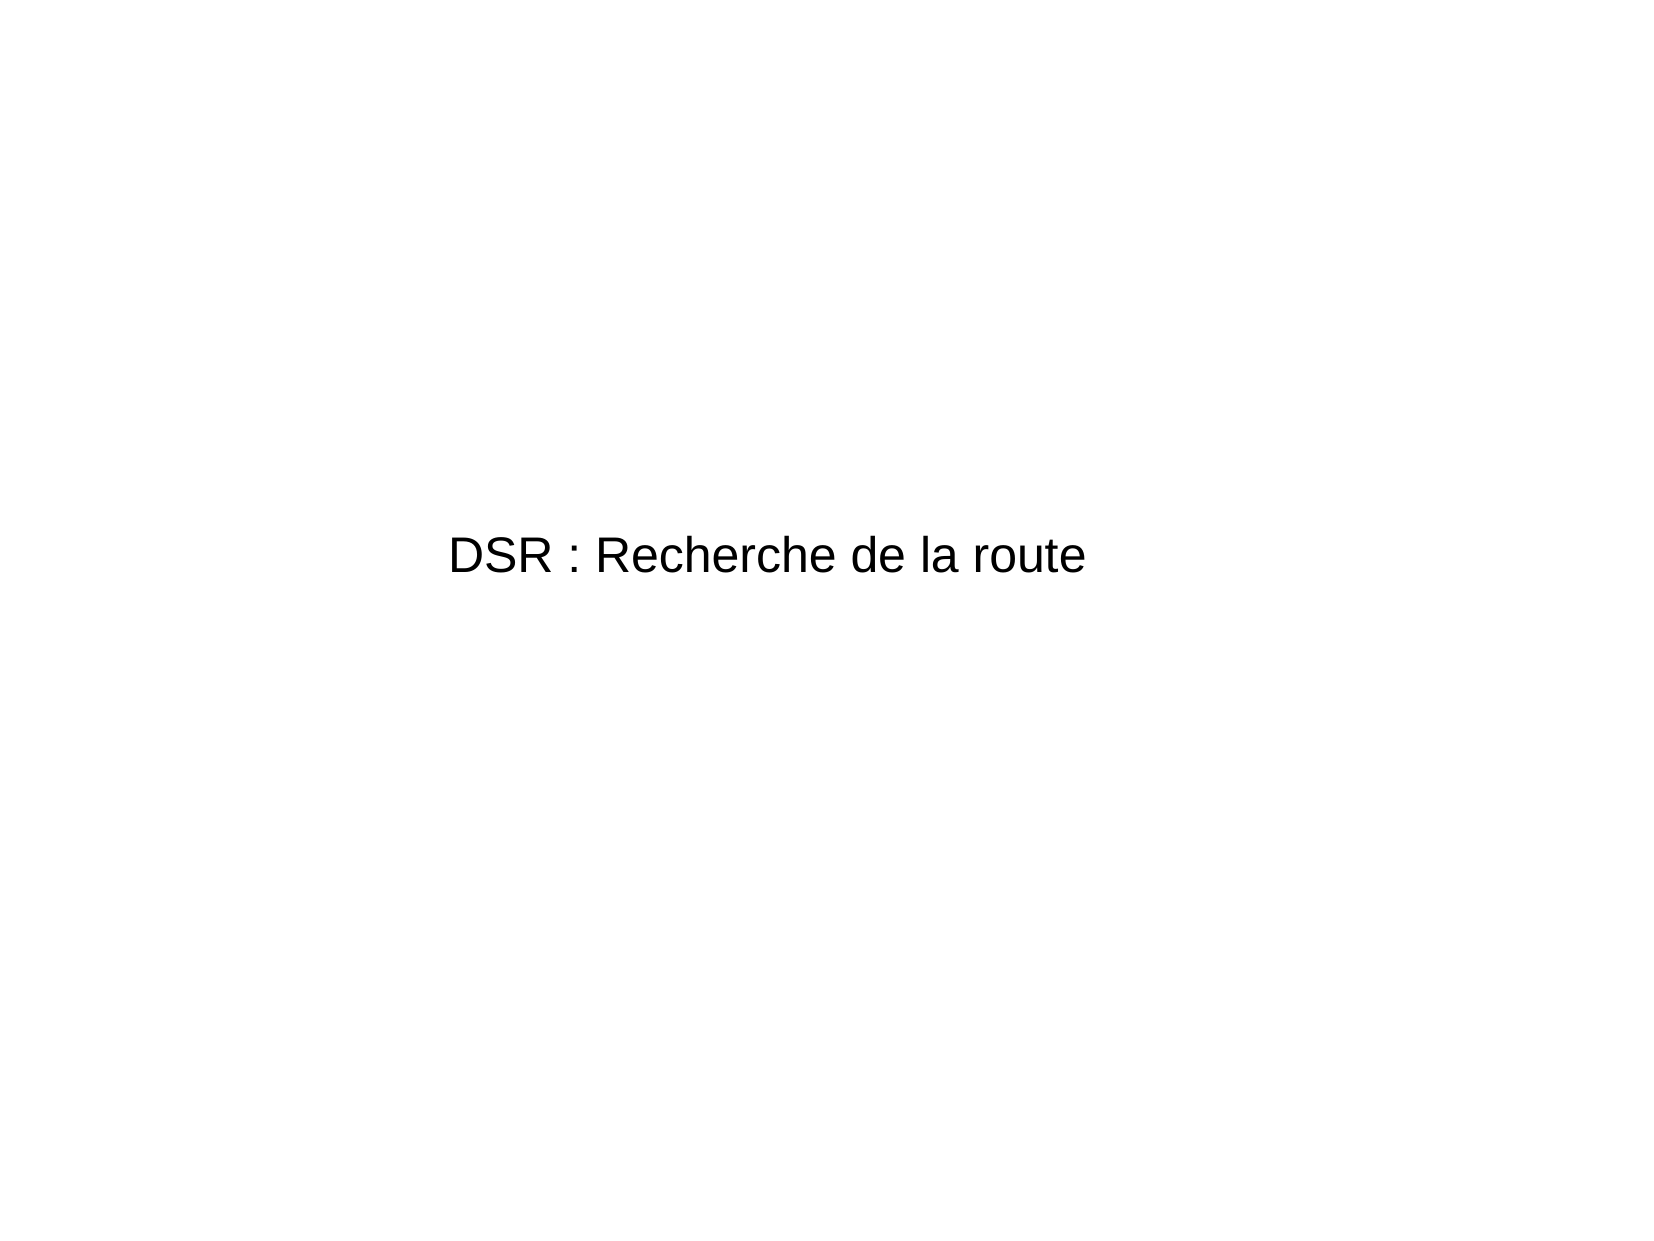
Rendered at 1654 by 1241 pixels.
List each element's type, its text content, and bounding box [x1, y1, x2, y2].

text_box DSR : Recherche de la route [324, 519, 1211, 591]
